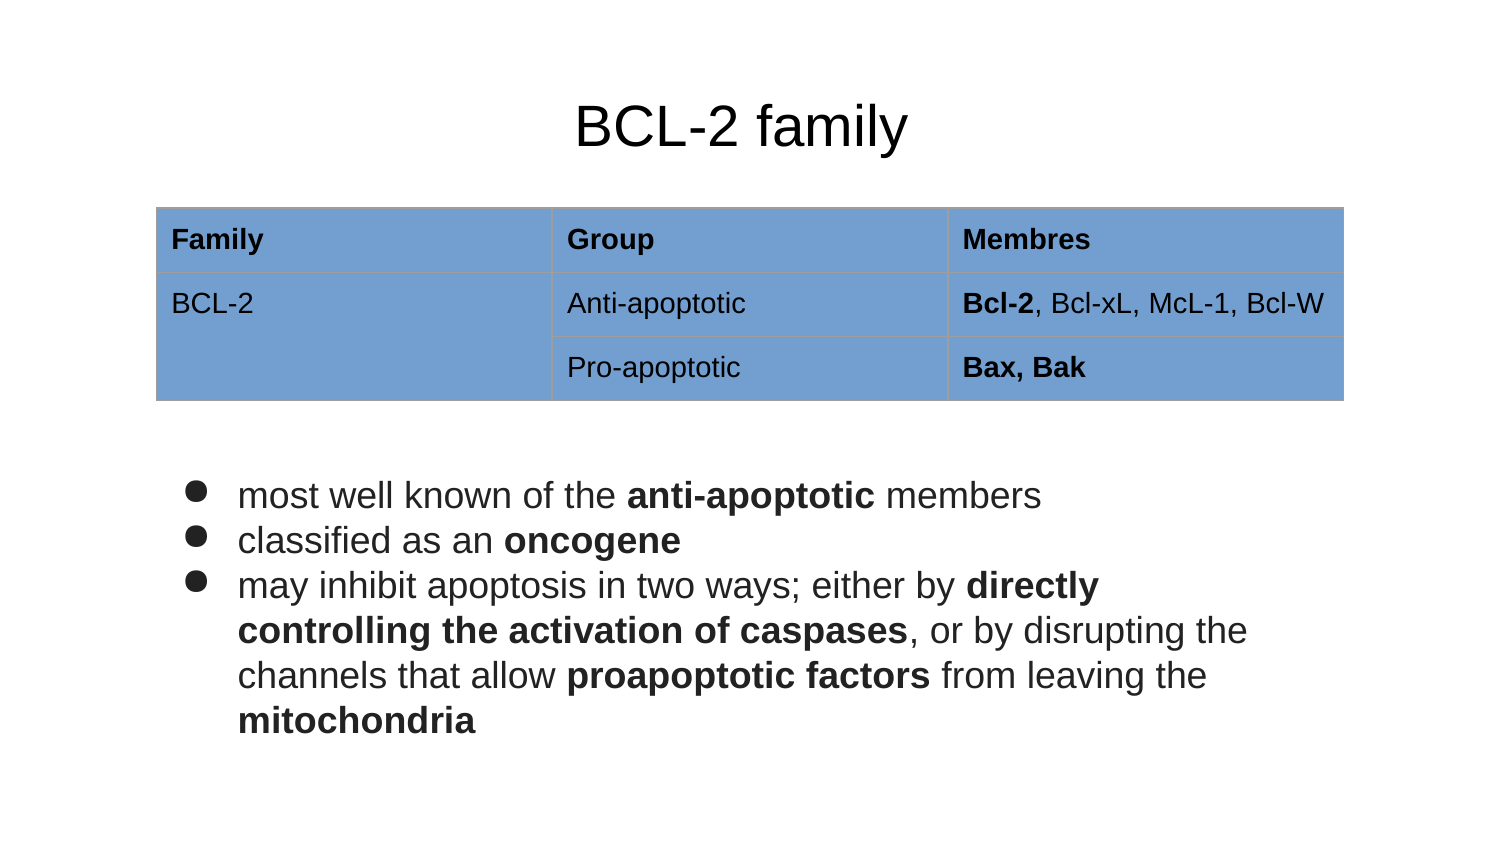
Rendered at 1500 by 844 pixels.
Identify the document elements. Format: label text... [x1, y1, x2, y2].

table_header Group [553, 209, 947, 272]
table_header Membres [949, 209, 1343, 272]
table_cell Pro-apoptotic [553, 337, 947, 400]
table_cell BCL-2 [157, 273, 551, 400]
text_box most well known of the anti-apoptotic members classified as an oncogene may inhibit apoptosis in two ways; either by directly controlling the activation of caspases, or by disrupting the channels that allow proapoptotic factors from leaving the mitochondria [147, 456, 1318, 787]
table_cell Bcl-2, Bcl-xL, McL-1, Bcl-W [949, 273, 1343, 336]
table_cell Bax, Bak [949, 337, 1343, 400]
table_cell Anti-apoptotic [553, 273, 947, 336]
title BCL-2 family [51, 72, 1449, 167]
table_header Family [157, 209, 551, 272]
